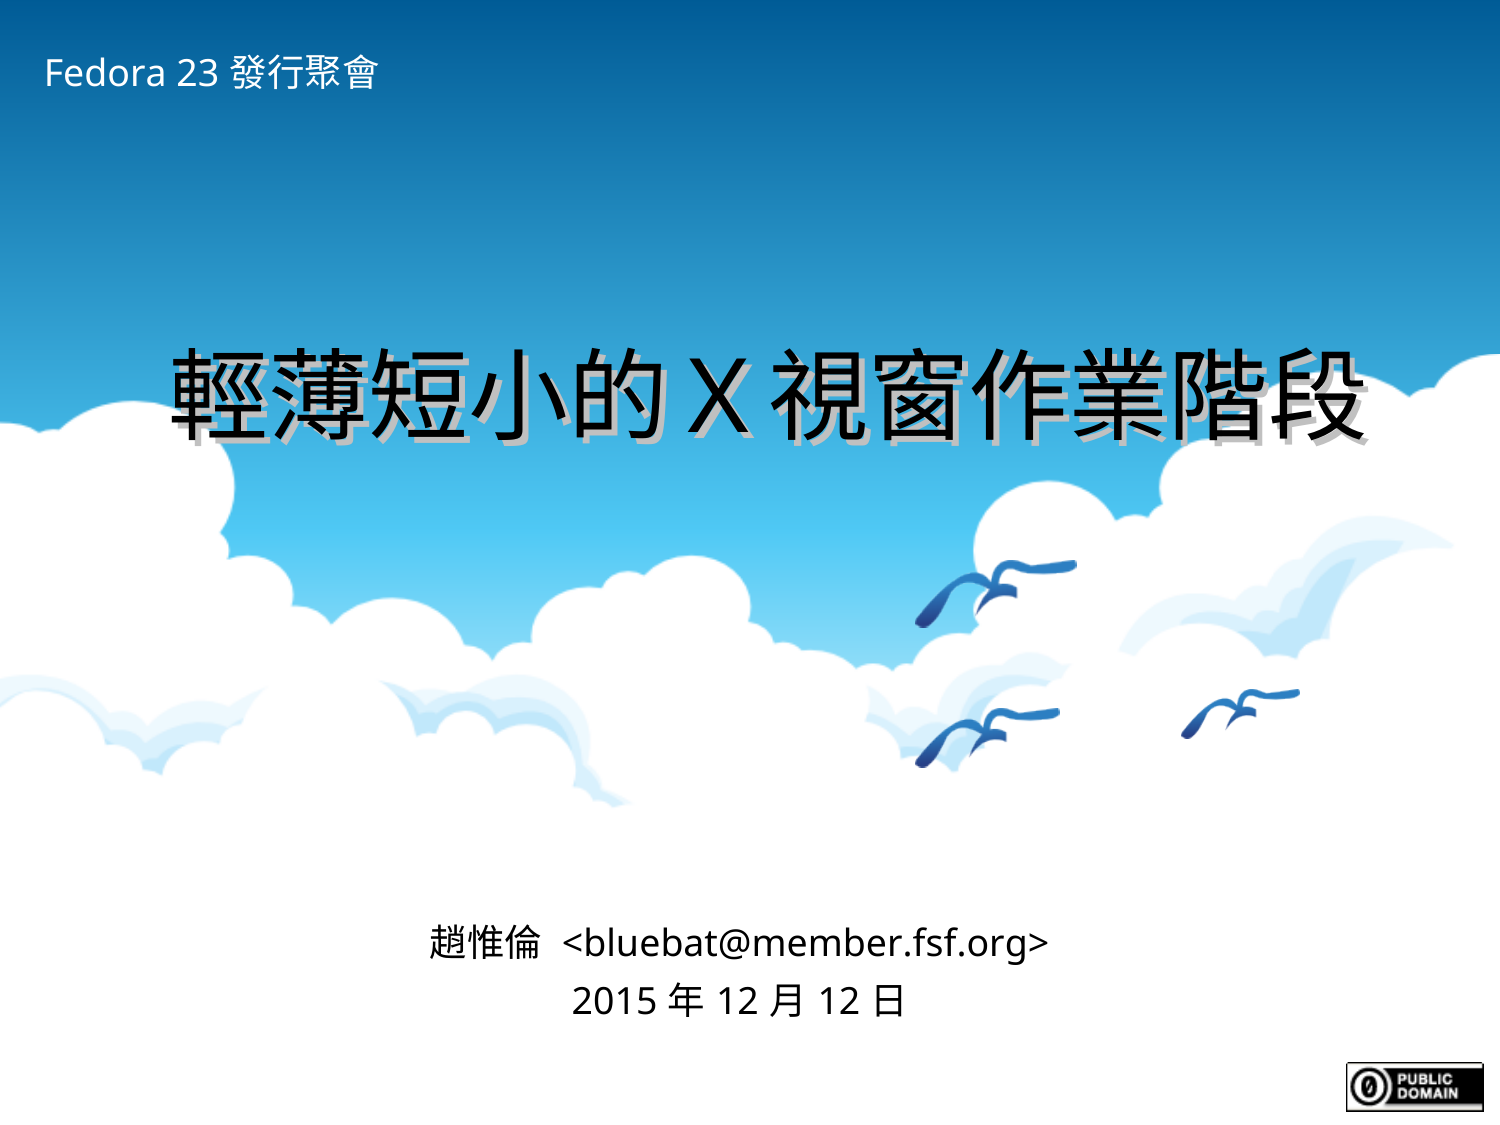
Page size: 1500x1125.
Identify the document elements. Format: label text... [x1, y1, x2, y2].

picture [0, 354, 1500, 1125]
text_box 趙惟倫 <bluebat@member.fsf.org> 2015年12月12日 [338, 907, 1162, 1028]
text_box Fedora 23發行聚會 [29, 35, 1192, 106]
title 輕薄短小的Ｘ視窗作業階段 [153, 259, 1390, 508]
